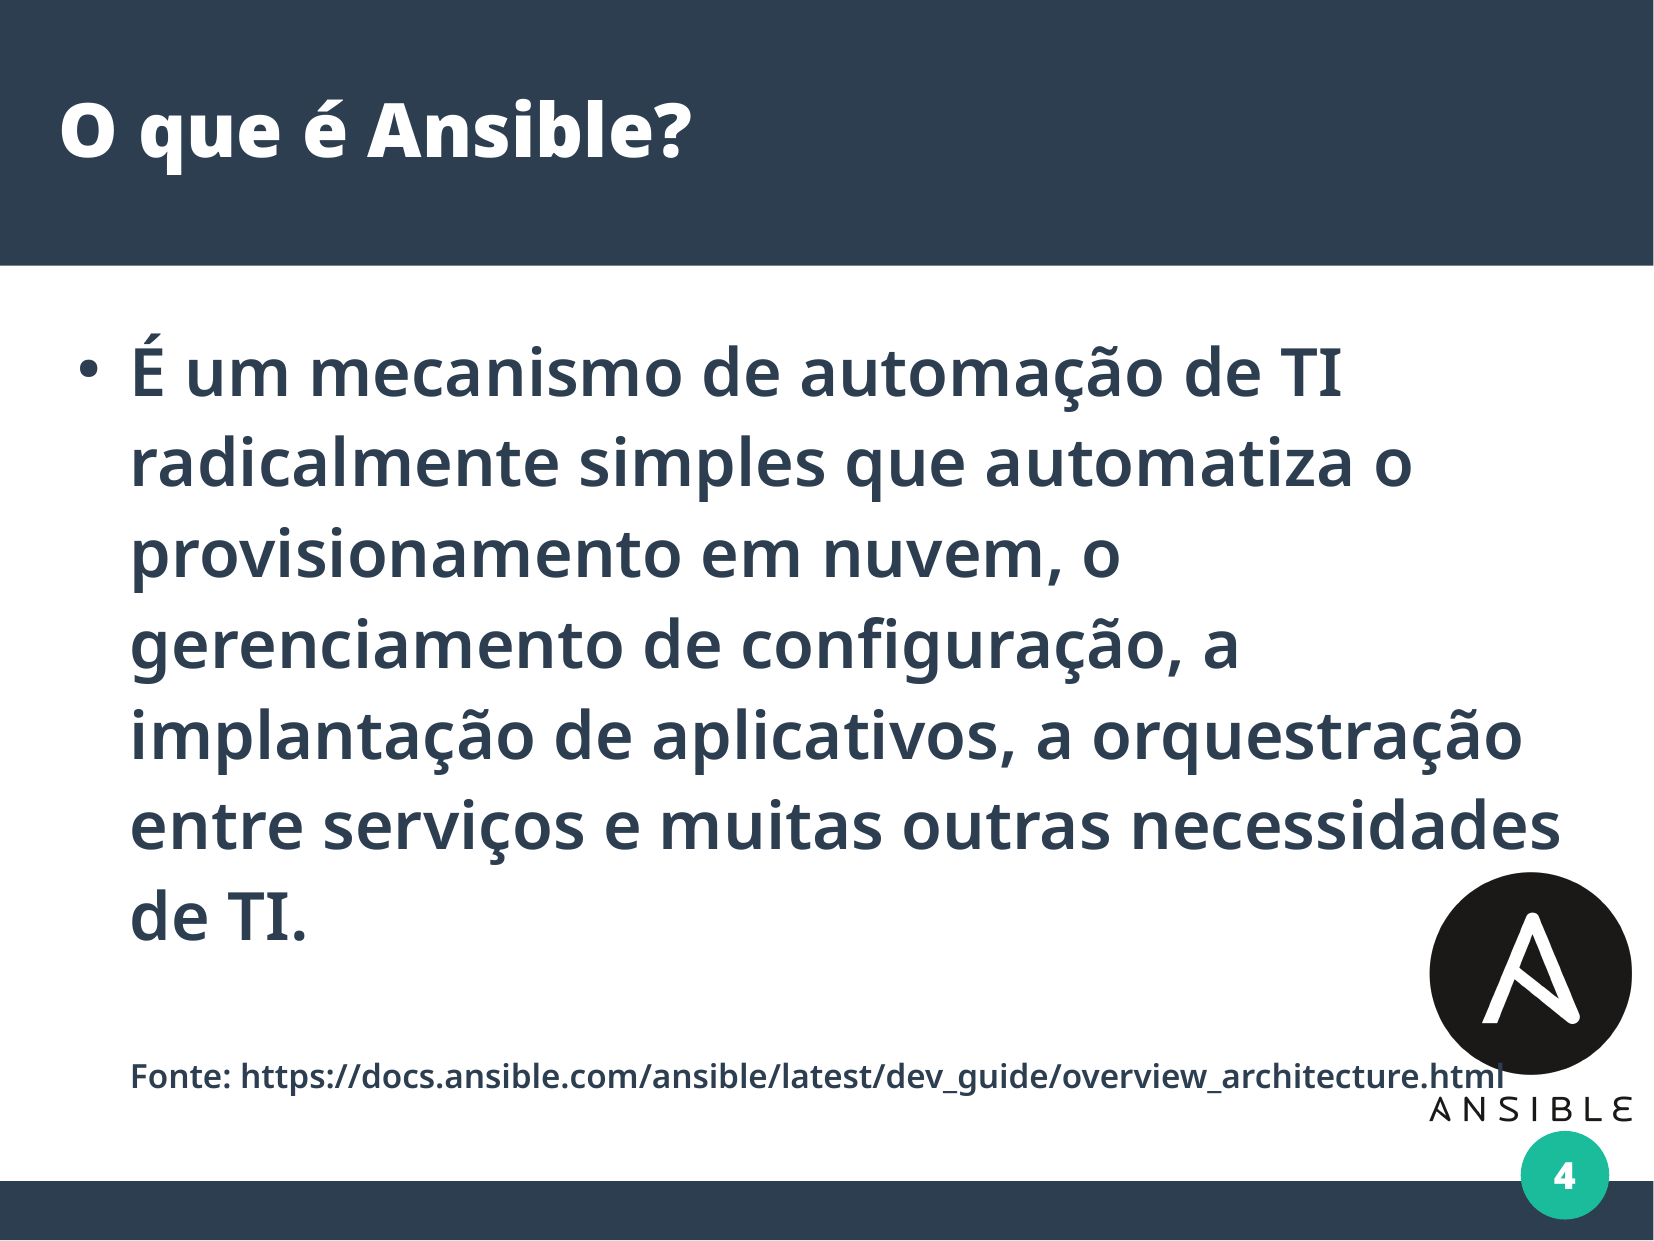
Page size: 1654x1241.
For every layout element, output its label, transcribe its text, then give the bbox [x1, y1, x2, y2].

list É um mecanismo de automação de TI radicalmente simples que automatiza o provisionamento em nuvem, o gerenciamento de configuração, a implantação de aplicativos, a orquestração entre serviços e muitas outras necessidades de TI. Fonte: https://docs.ansible.com/ansible/latest/dev_guide/overview_architecture.html [59, 324, 1595, 1152]
picture [1595, 872, 1632, 1123]
title O que é Ansible? [59, 49, 1595, 207]
